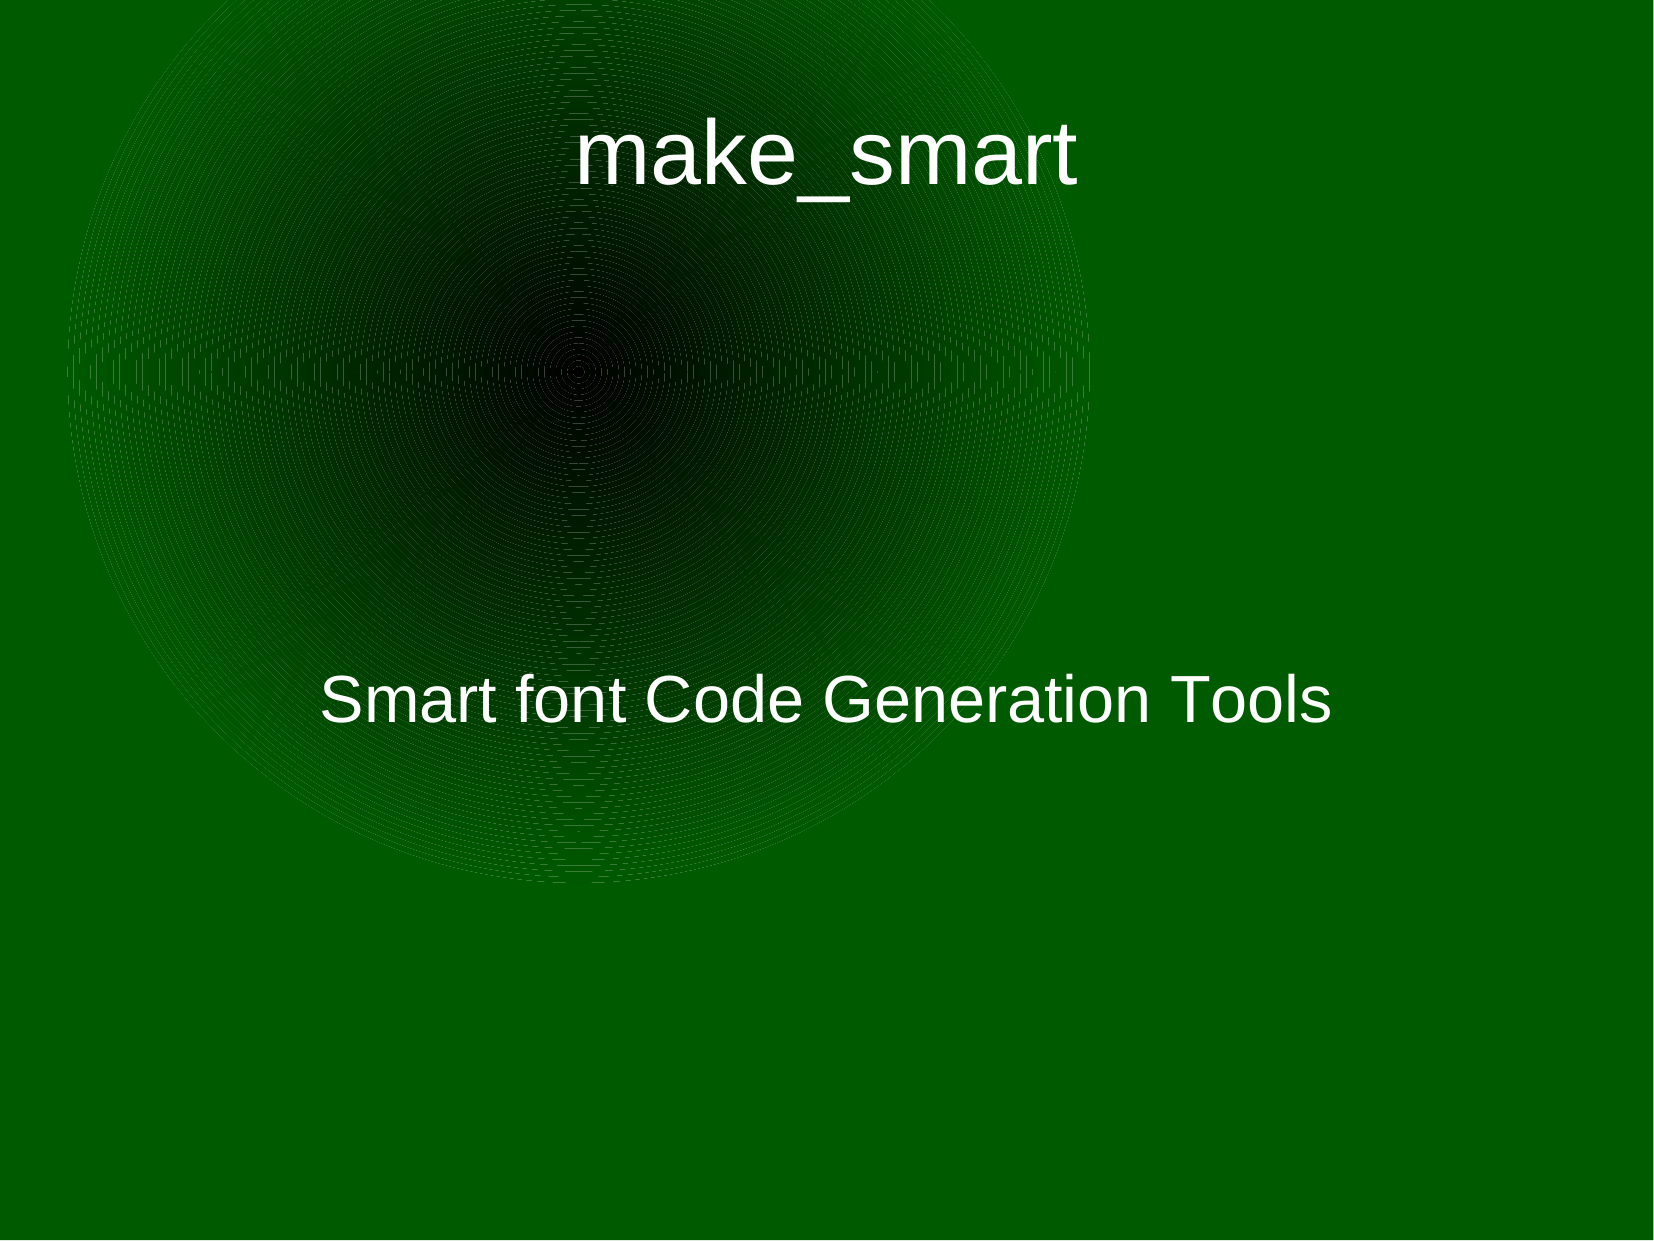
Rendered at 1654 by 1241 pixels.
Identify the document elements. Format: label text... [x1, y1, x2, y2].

title make_smart [82, 56, 1571, 250]
subtitle Smart font Code Generation Tools [82, 297, 1571, 1102]
